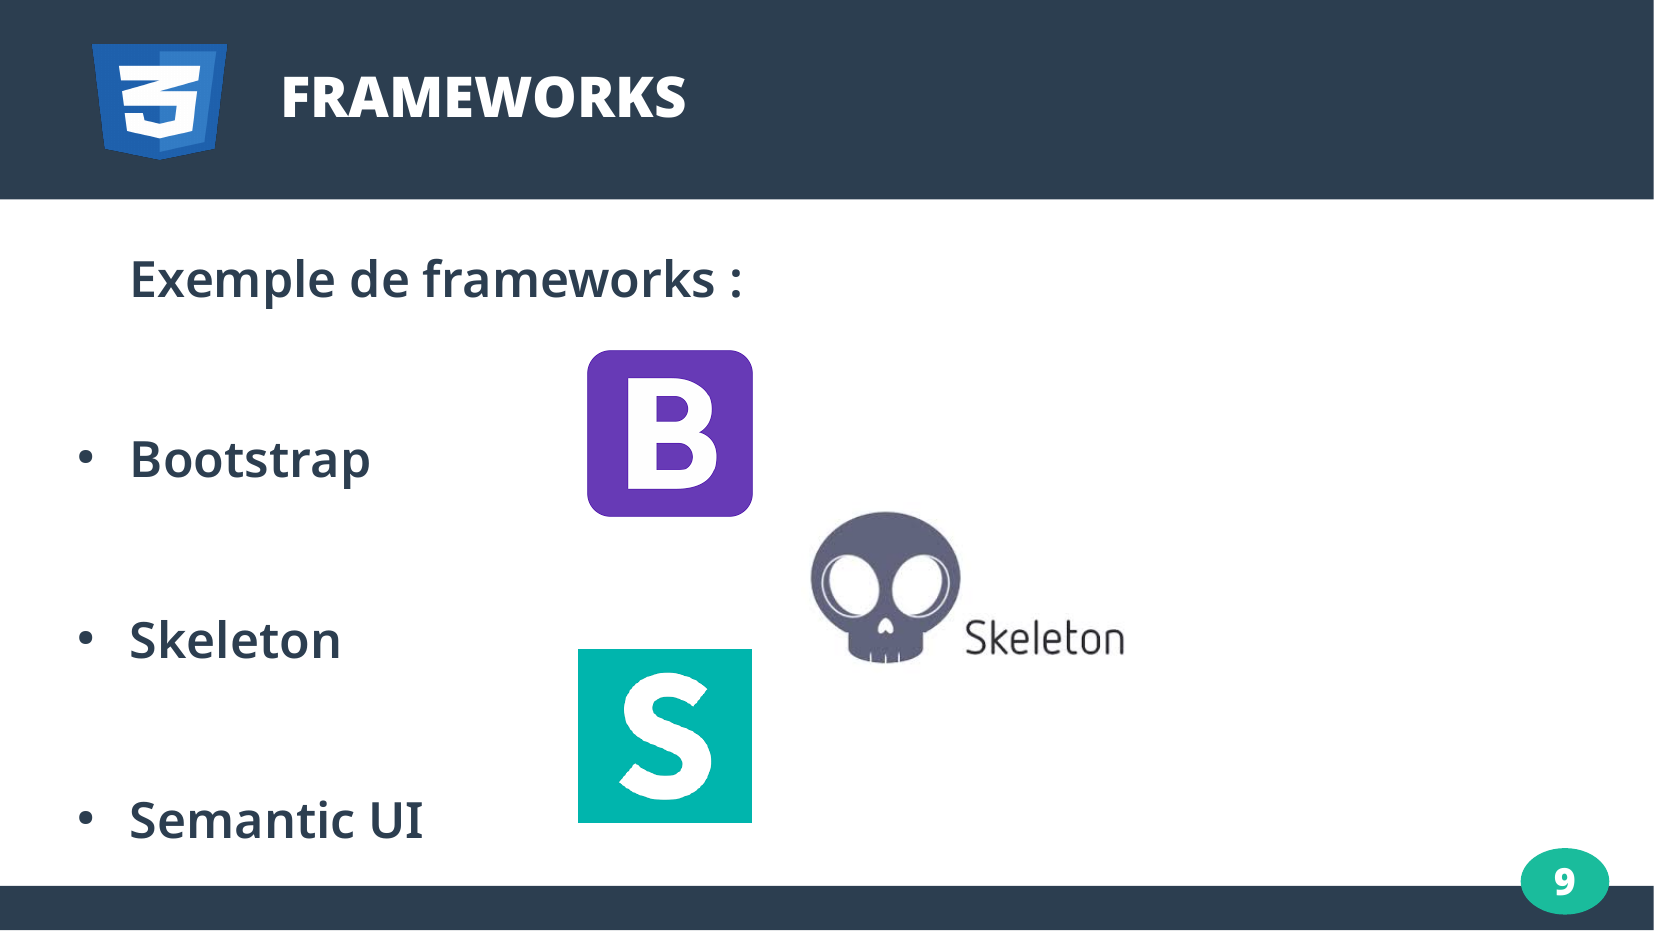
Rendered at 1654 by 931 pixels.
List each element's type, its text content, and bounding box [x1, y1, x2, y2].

title FRAMEWORKS [59, 37, 1595, 155]
picture [82, 44, 237, 160]
list Exemple de frameworks : Bootstrap Skeleton Semantic UI [59, 243, 1595, 864]
picture [559, 322, 780, 544]
picture [801, 502, 1134, 674]
picture [578, 649, 752, 823]
